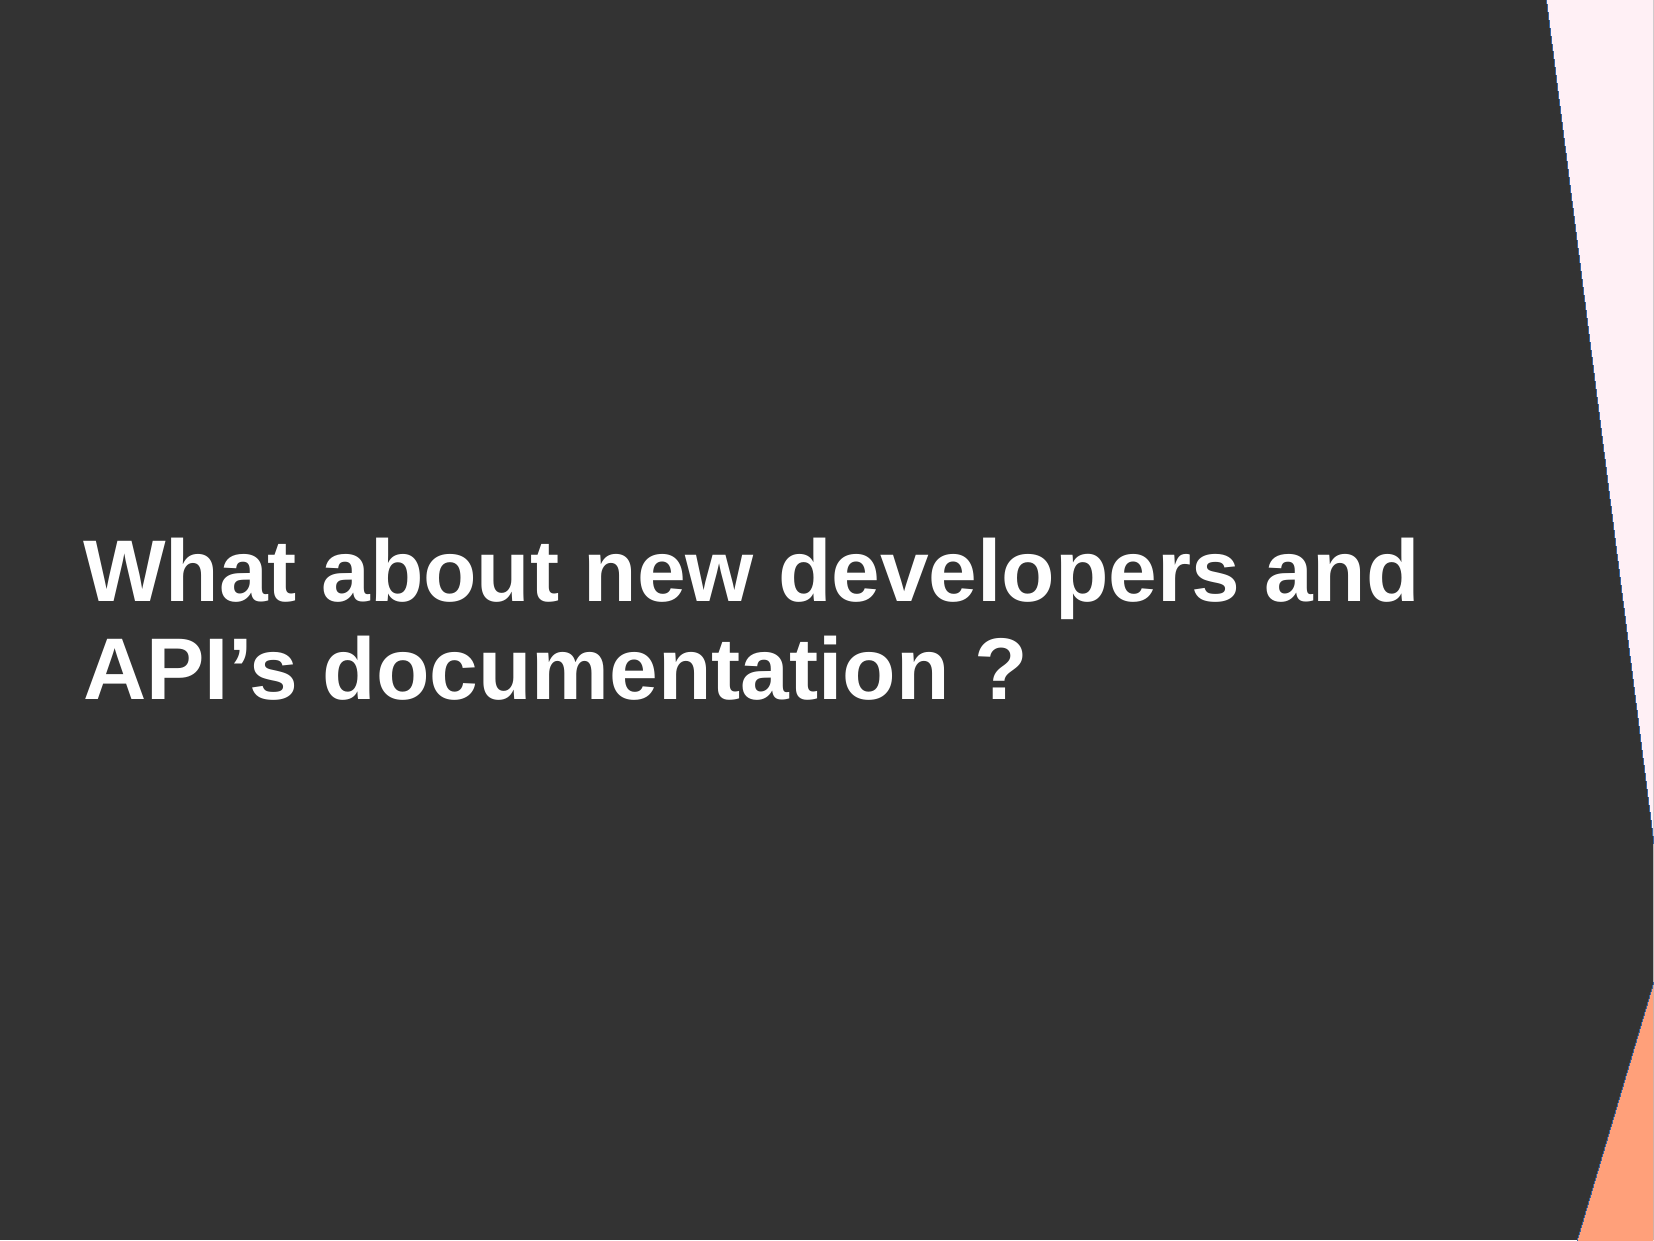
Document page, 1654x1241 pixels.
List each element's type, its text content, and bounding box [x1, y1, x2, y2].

text_box [1577, 981, 1654, 1241]
title What about new developers and API’s documentation ? [83, 522, 1571, 718]
text_box [1546, 0, 1654, 844]
